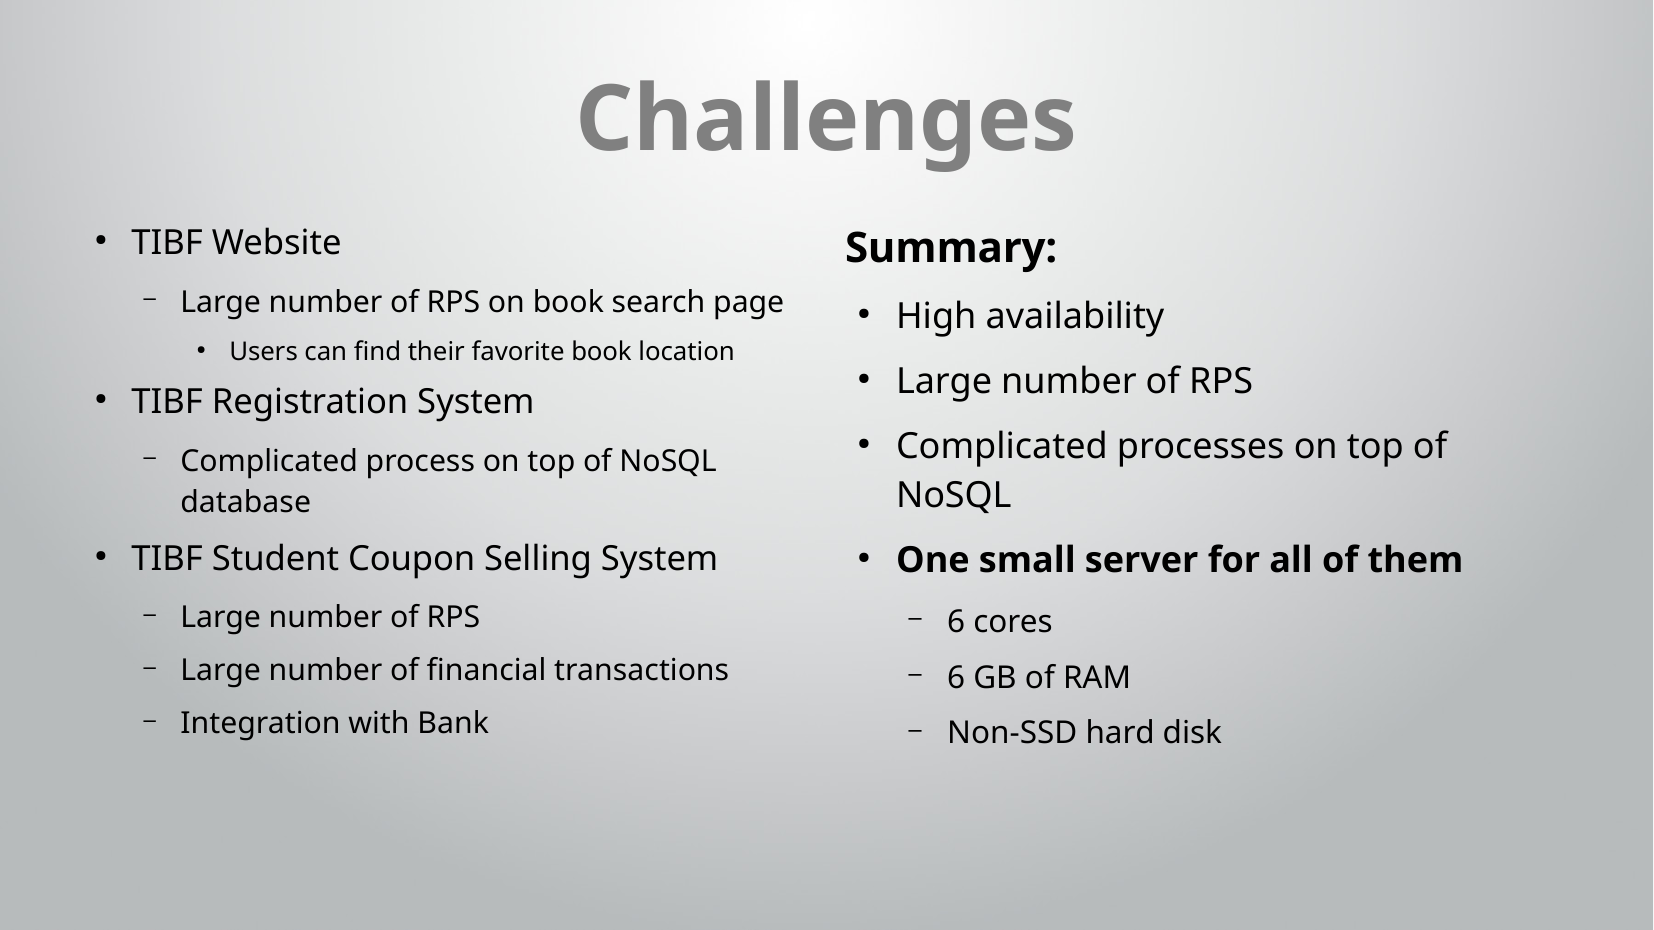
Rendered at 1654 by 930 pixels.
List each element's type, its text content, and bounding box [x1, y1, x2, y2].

list Summary: High availability Large number of RPS Complicated processes on top of NoSQL One small server for all of them 6 cores 6 GB of RAM Non-SSD hard disk [844, 217, 1571, 757]
title Challenges [82, 36, 1571, 193]
picture [0, 0, 1654, 930]
list TIBF Website Large number of RPS on book search page Users can find their favorite book location TIBF Registration System Complicated process on top of NoSQL database TIBF Student Coupon Selling System Large number of RPS Large number of financial transactions Integration with Bank [82, 217, 809, 757]
